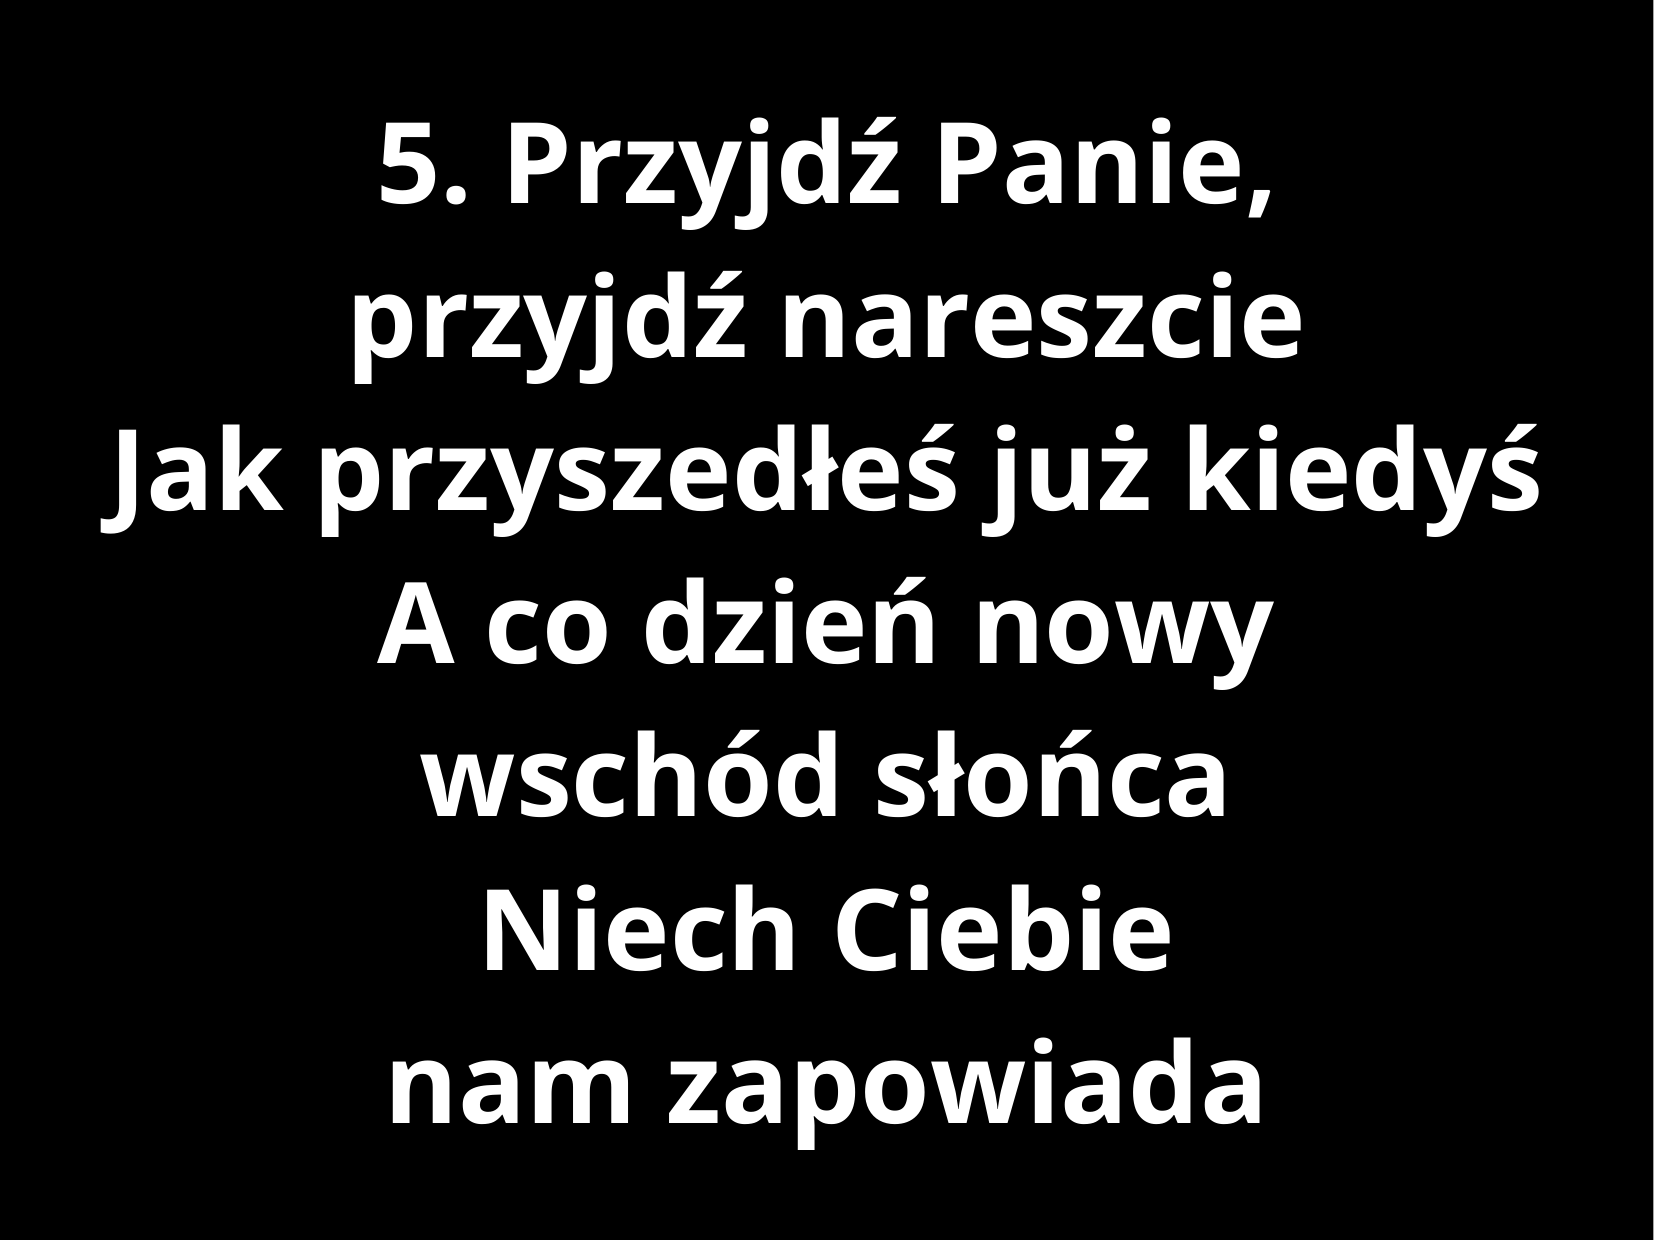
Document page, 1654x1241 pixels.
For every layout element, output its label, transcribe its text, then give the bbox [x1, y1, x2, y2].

subtitle 5. Przyjdź Panie, przyjdź nareszcie Jak przyszedłeś już kiedyś A co dzień nowy wschód słońca Niech Ciebie nam zapowiada [0, 0, 1654, 1241]
